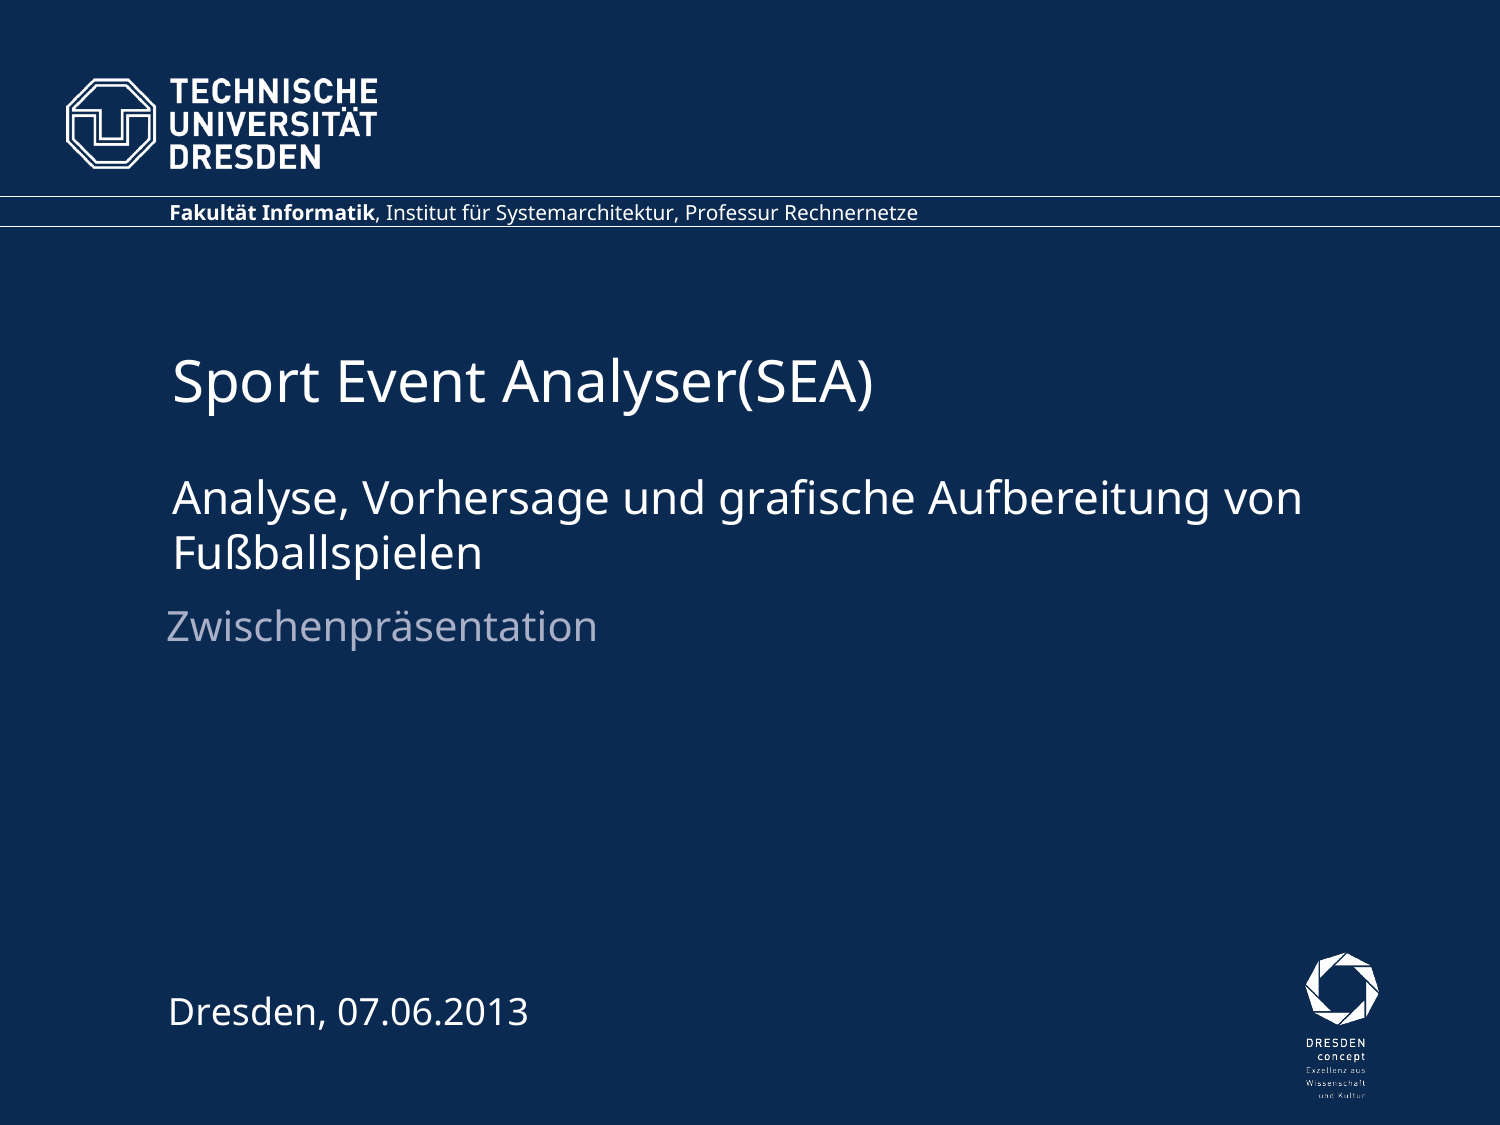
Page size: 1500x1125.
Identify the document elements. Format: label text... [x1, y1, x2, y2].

title Sport Event Analyser(SEA) Analyse, Vorhersage und grafische Aufbereitung von Fußballspielen [157, 336, 1375, 587]
picture [66, 78, 377, 169]
text_box Zwischenpräsentation [151, 592, 1375, 774]
picture [1305, 952, 1379, 1098]
